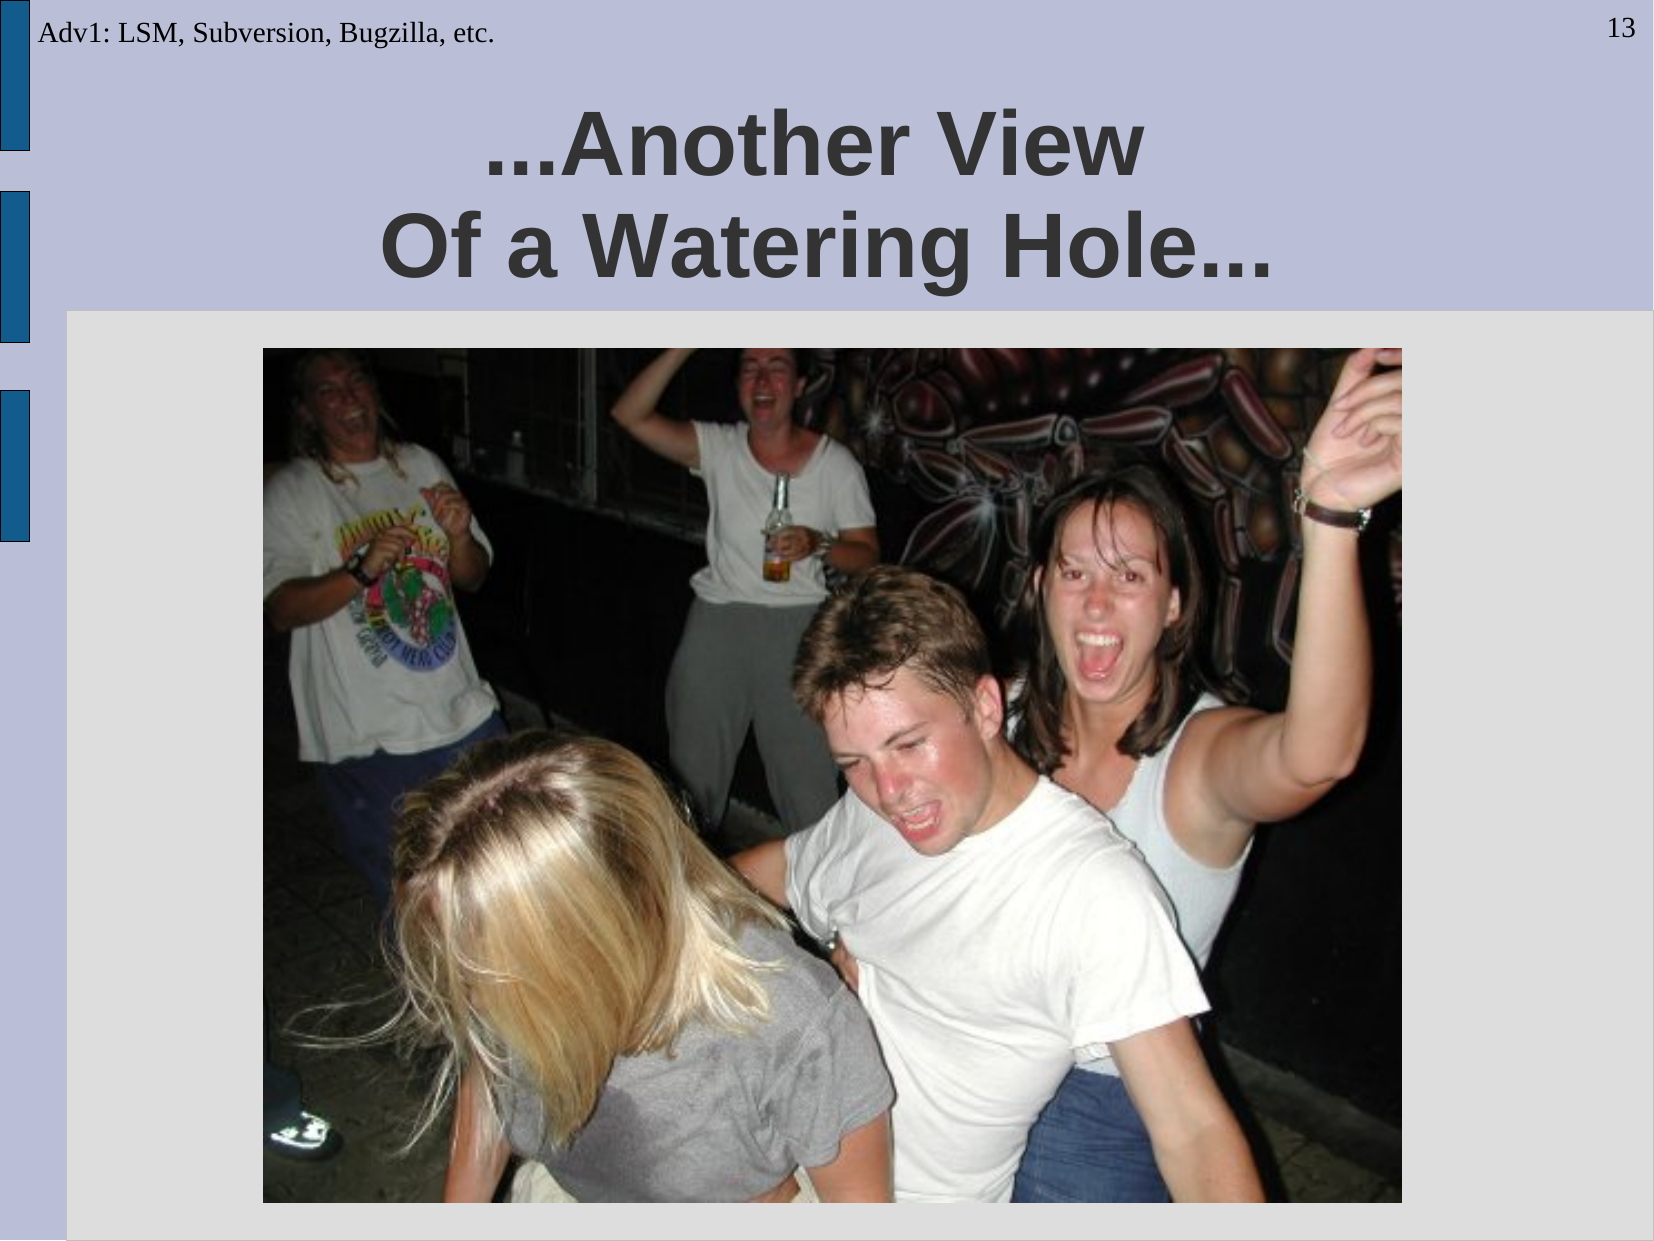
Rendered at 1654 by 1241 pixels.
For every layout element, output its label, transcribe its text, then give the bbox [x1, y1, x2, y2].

title ...Another View Of a Watering Hole... [121, 87, 1534, 302]
picture [263, 348, 1402, 1203]
